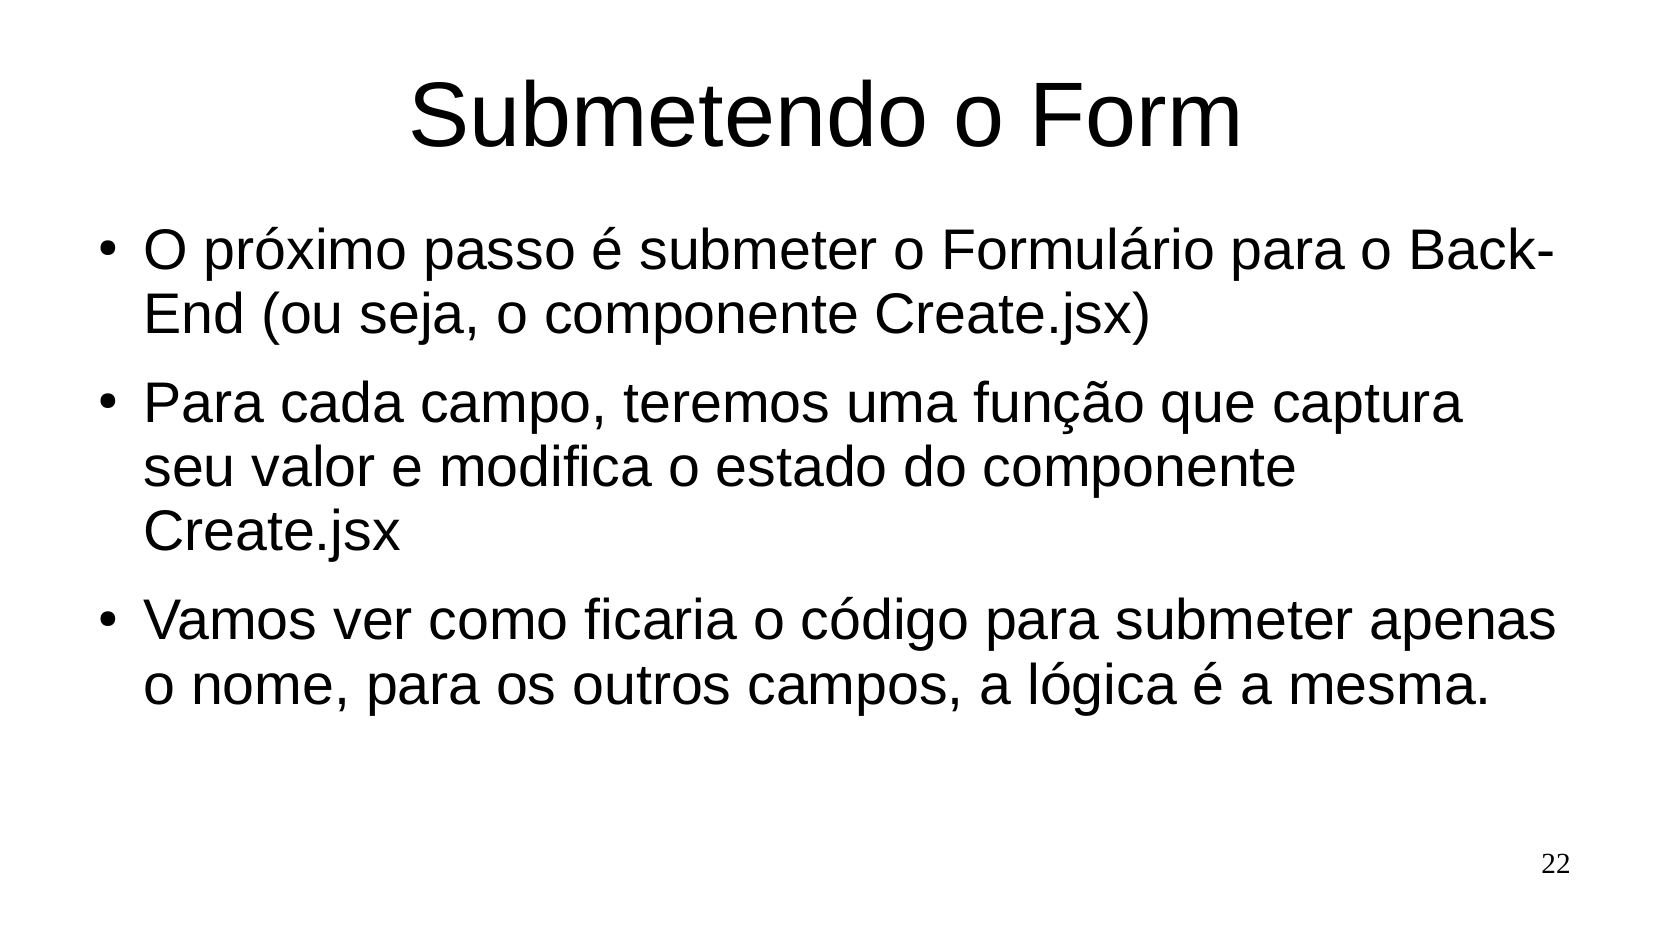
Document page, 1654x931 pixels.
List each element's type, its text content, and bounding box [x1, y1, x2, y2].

list O próximo passo é submeter o Formulário para o Back-End (ou seja, o componente Create.jsx) Para cada campo, teremos uma função que captura seu valor e modifica o estado do componente Create.jsx Vamos ver como ficaria o código para submeter apenas o nome, para os outros campos, a lógica é a mesma. [82, 217, 1571, 758]
title Submetendo o Form [82, 37, 1571, 193]
